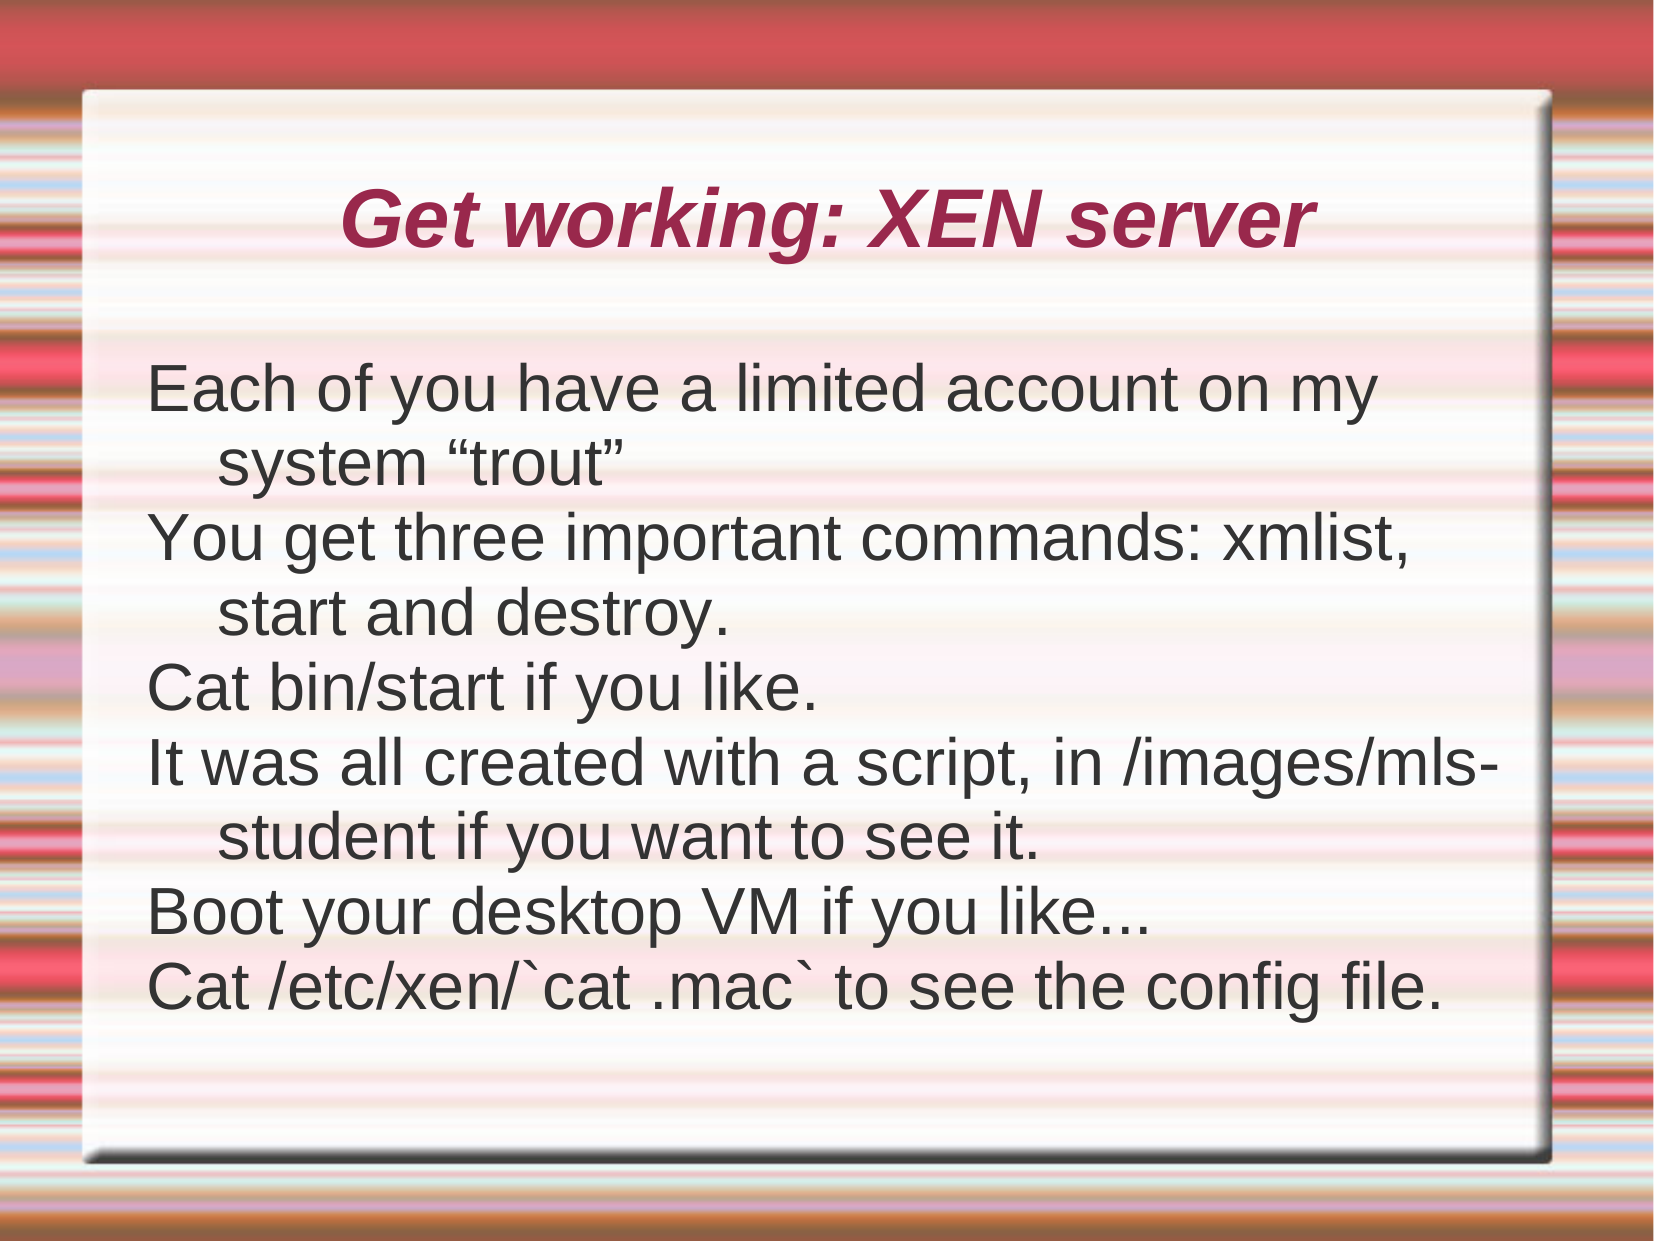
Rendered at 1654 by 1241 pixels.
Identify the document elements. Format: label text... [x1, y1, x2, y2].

picture [0, 0, 1654, 1241]
list Each of you have a limited account on my system “trout” You get three important commands: xmlist, start and destroy. Cat bin/start if you like. It was all created with a script, in /images/mls-student if you want to see it. Boot your desktop VM if you like... Cat /etc/xen/`cat .mac` to see the config file. [134, 350, 1516, 1133]
title Get working: XEN server [121, 114, 1534, 322]
